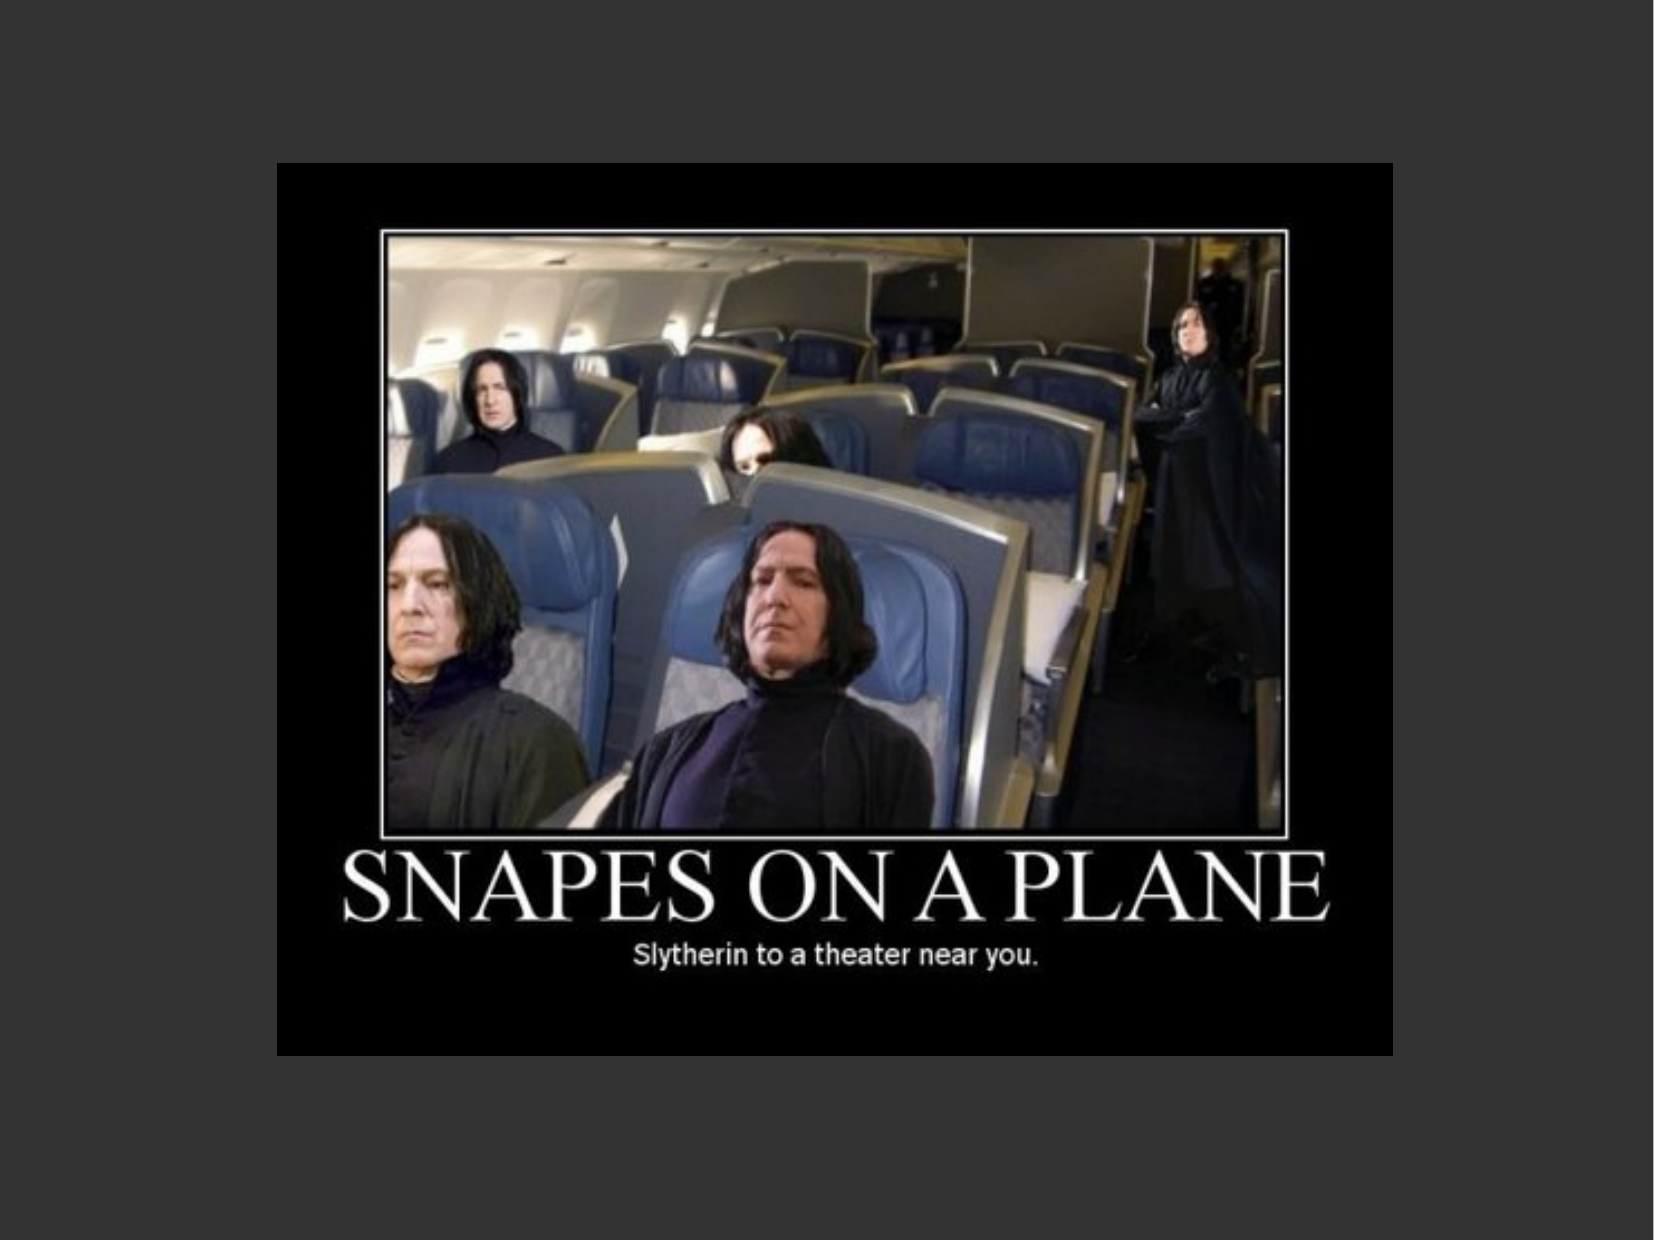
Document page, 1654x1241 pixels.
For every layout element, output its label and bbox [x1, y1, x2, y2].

picture [277, 163, 1393, 1056]
